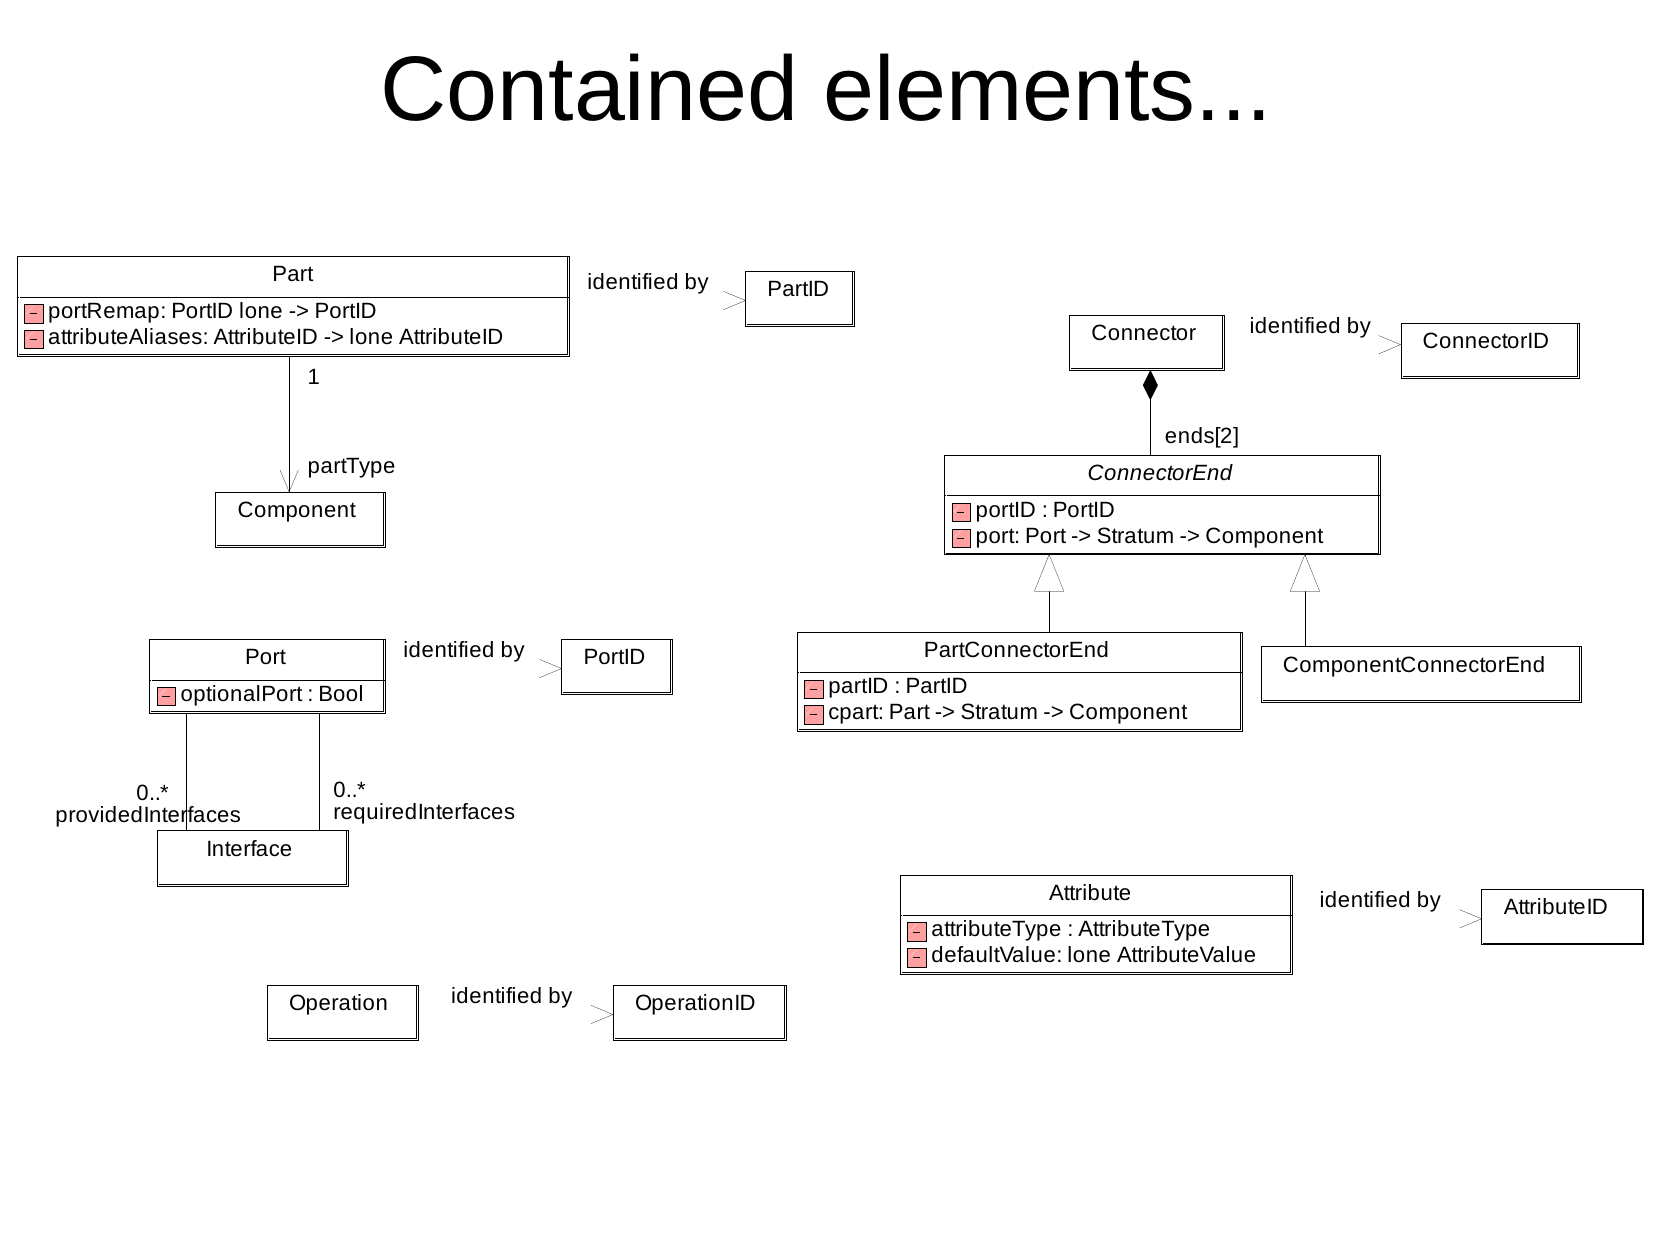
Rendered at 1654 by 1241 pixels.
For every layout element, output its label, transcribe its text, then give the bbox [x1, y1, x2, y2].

picture [15, 254, 1646, 1043]
title Contained elements... [82, 19, 1571, 158]
